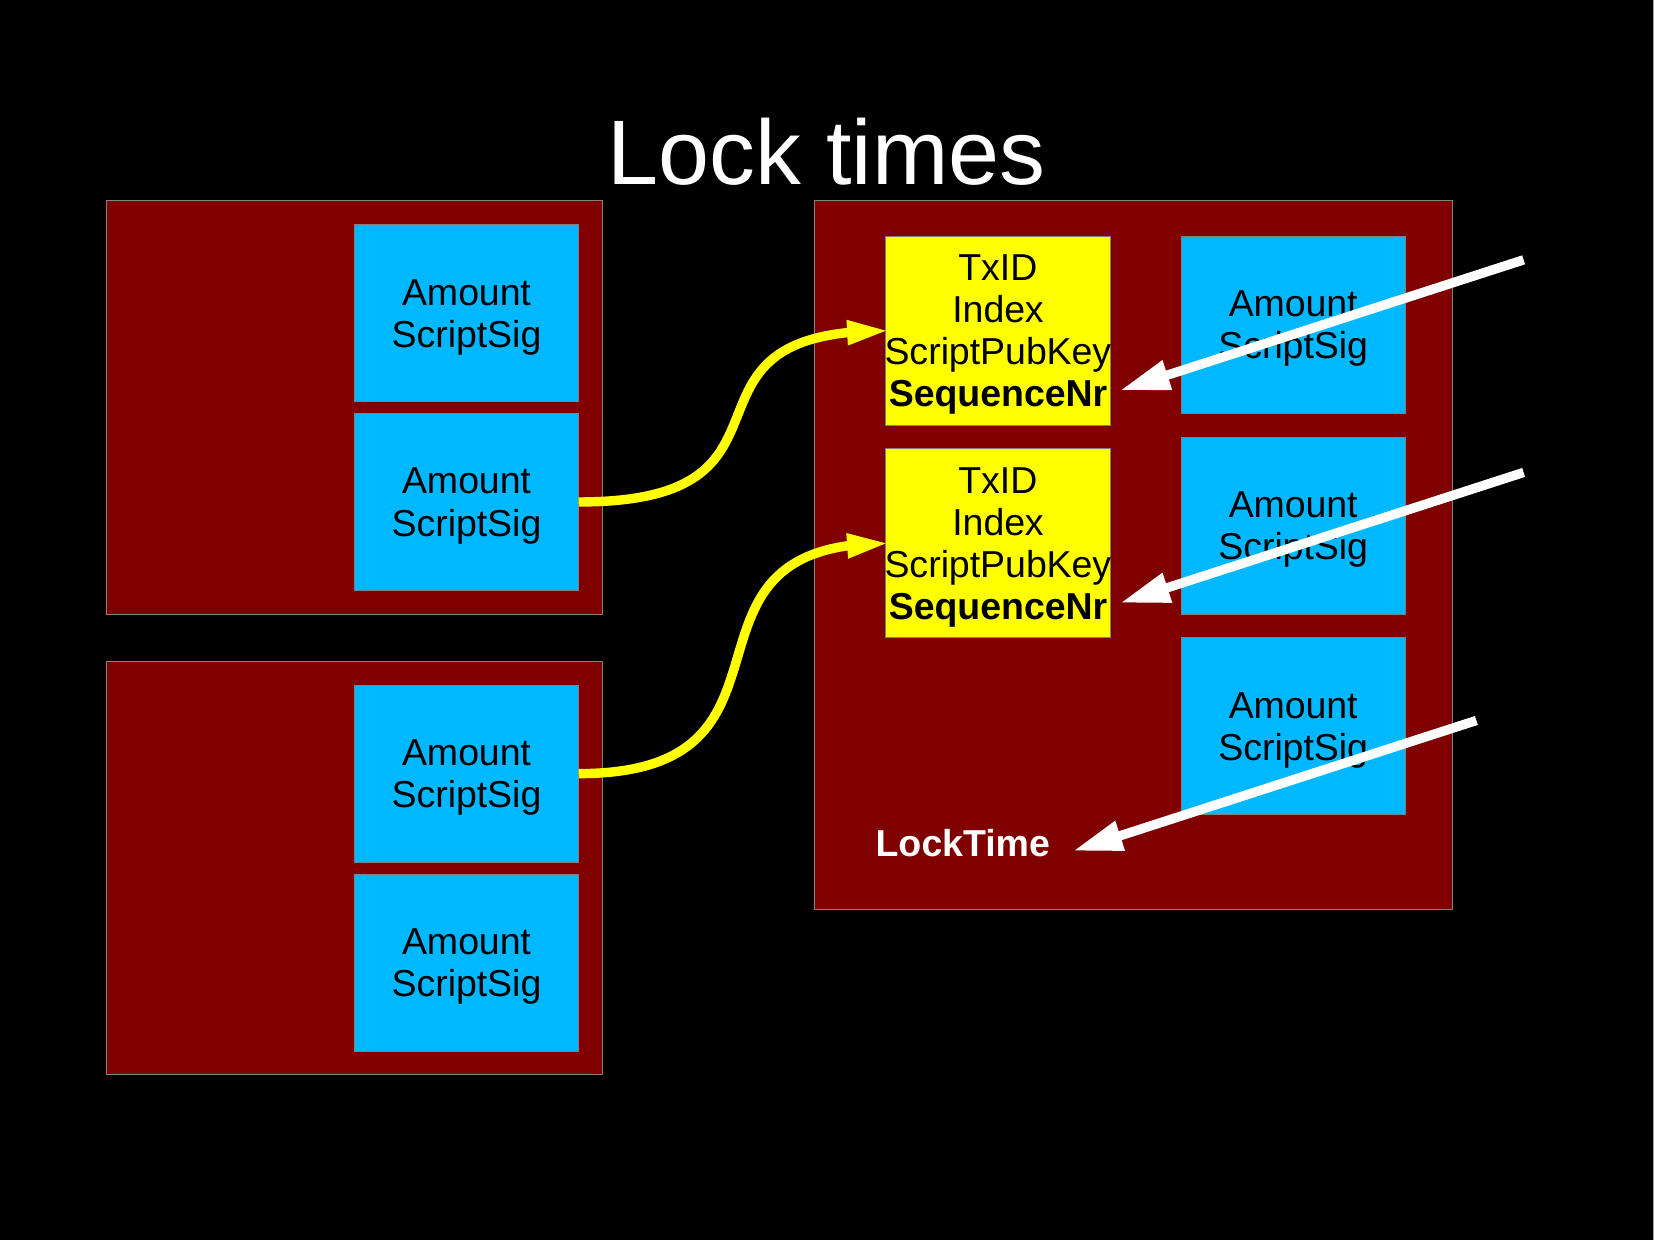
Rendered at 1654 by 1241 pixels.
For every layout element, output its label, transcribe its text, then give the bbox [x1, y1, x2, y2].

text_box LockTime [838, 814, 1087, 872]
text_box Amount ScriptSig [1181, 236, 1406, 365]
text_box Amount ScriptSig [1181, 516, 1406, 615]
text_box Amount ScriptSig [1181, 637, 1406, 810]
title Lock times [82, 49, 1571, 257]
text_box [106, 661, 603, 1075]
text_box Amount ScriptSig [1181, 304, 1406, 414]
text_box Amount ScriptSig [354, 685, 579, 863]
text_box [106, 200, 603, 615]
text_box TxID Index ScriptPubKey SequenceNr [885, 448, 1111, 638]
text_box Amount ScriptSig [354, 224, 579, 402]
text_box TxID Index ScriptPubKey SequenceNr [885, 236, 1111, 426]
text_box Amount ScriptSig [354, 874, 579, 1052]
text_box [814, 200, 1453, 910]
text_box Amount ScriptSig [1181, 437, 1406, 578]
text_box Amount ScriptSig [1203, 749, 1406, 815]
text_box Amount ScriptSig [354, 413, 579, 591]
